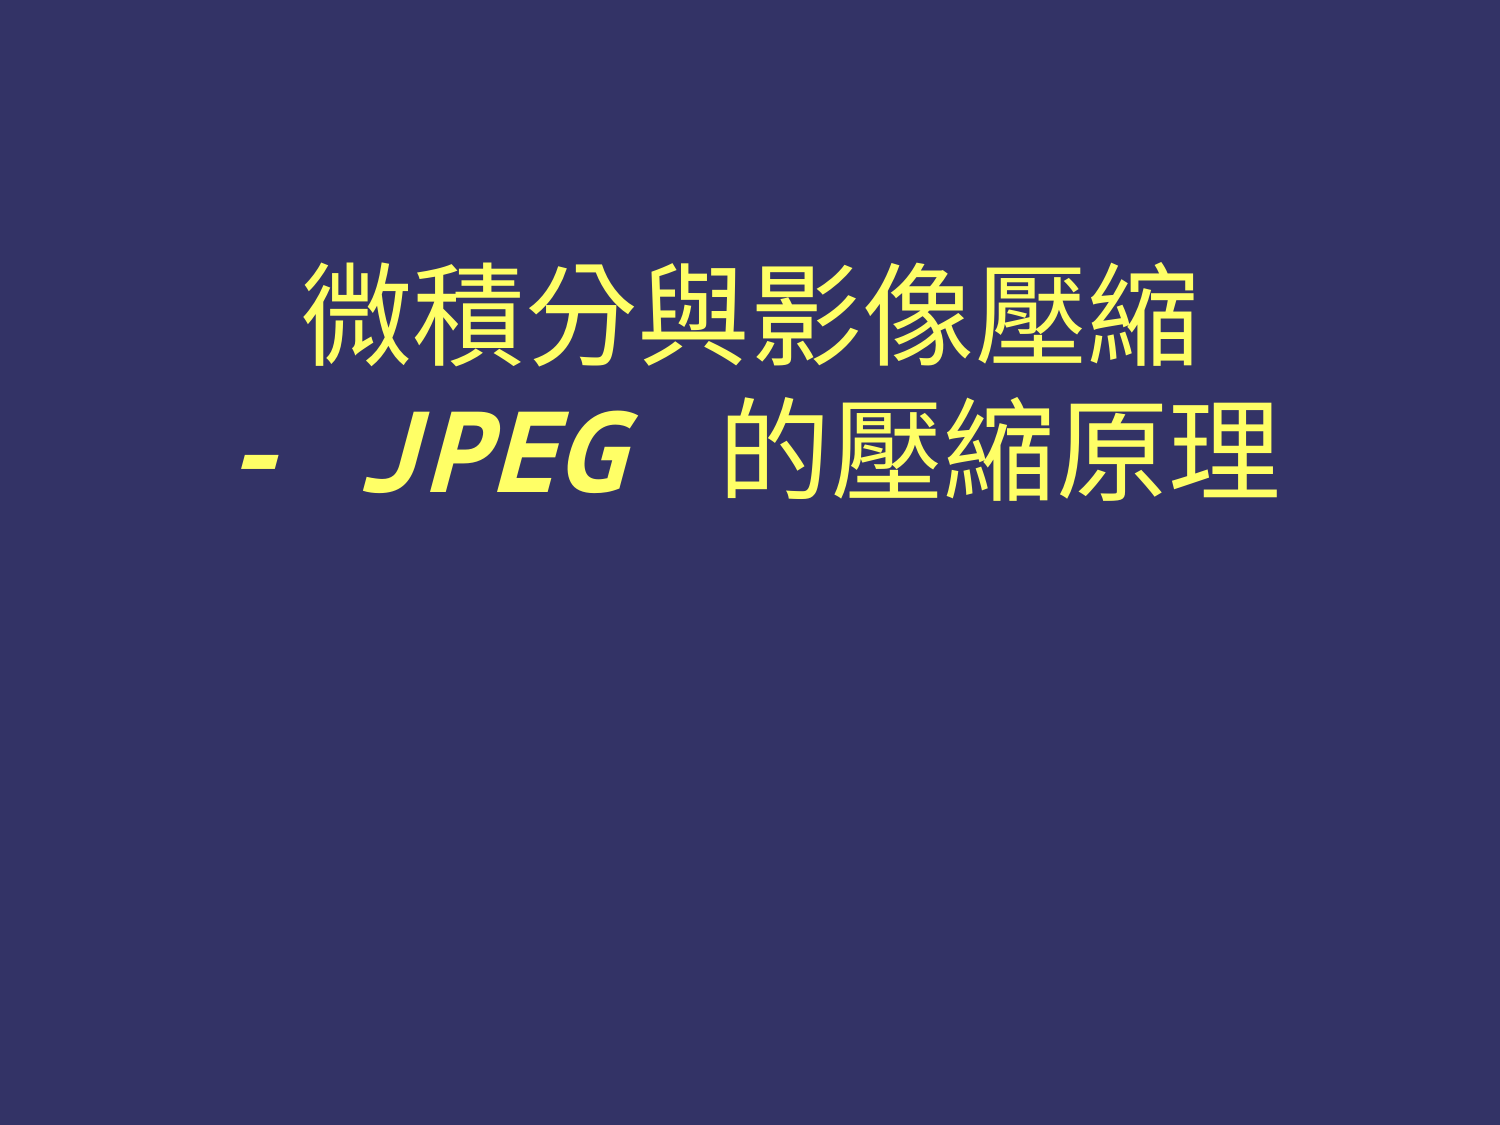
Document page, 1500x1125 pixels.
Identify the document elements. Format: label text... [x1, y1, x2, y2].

title 微積分與影像壓縮 - JPEG 的壓縮原理 [75, 237, 1426, 523]
